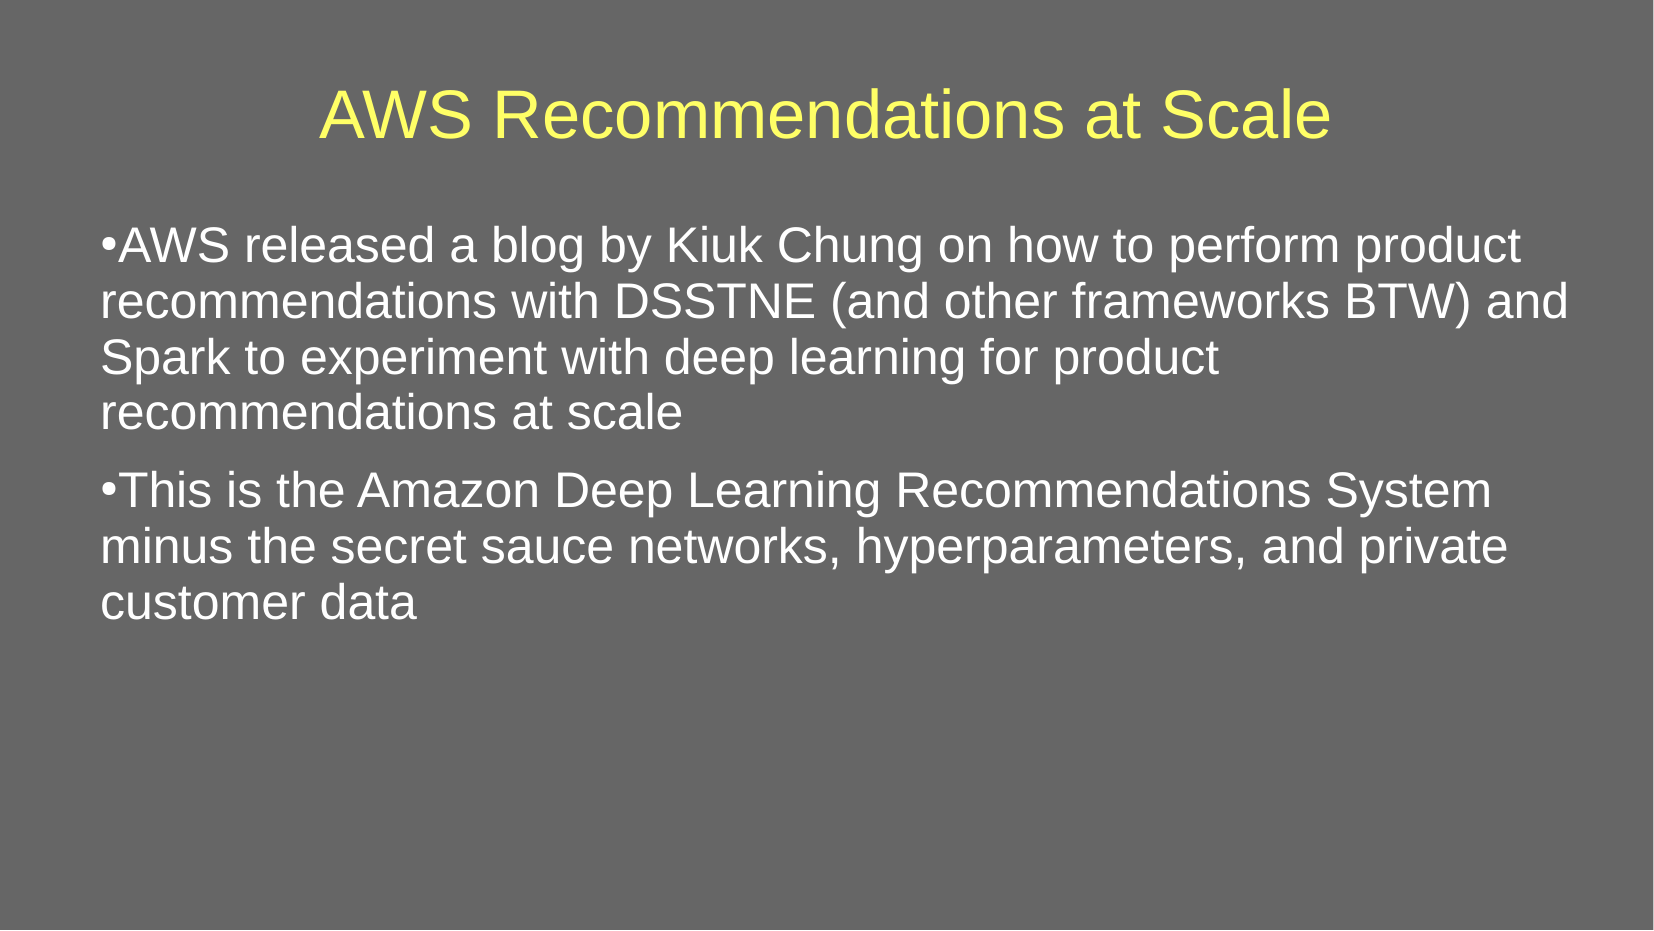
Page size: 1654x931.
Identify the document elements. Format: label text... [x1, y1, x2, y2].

title AWS Recommendations at Scale [82, 36, 1571, 193]
list AWS released a blog by Kiuk Chung on how to perform product recommendations with DSSTNE (and other frameworks BTW) and Spark to experiment with deep learning for product recommendations at scale This is the Amazon Deep Learning Recommendations System minus the secret sauce networks, hyperparameters, and private customer data [82, 217, 1571, 757]
